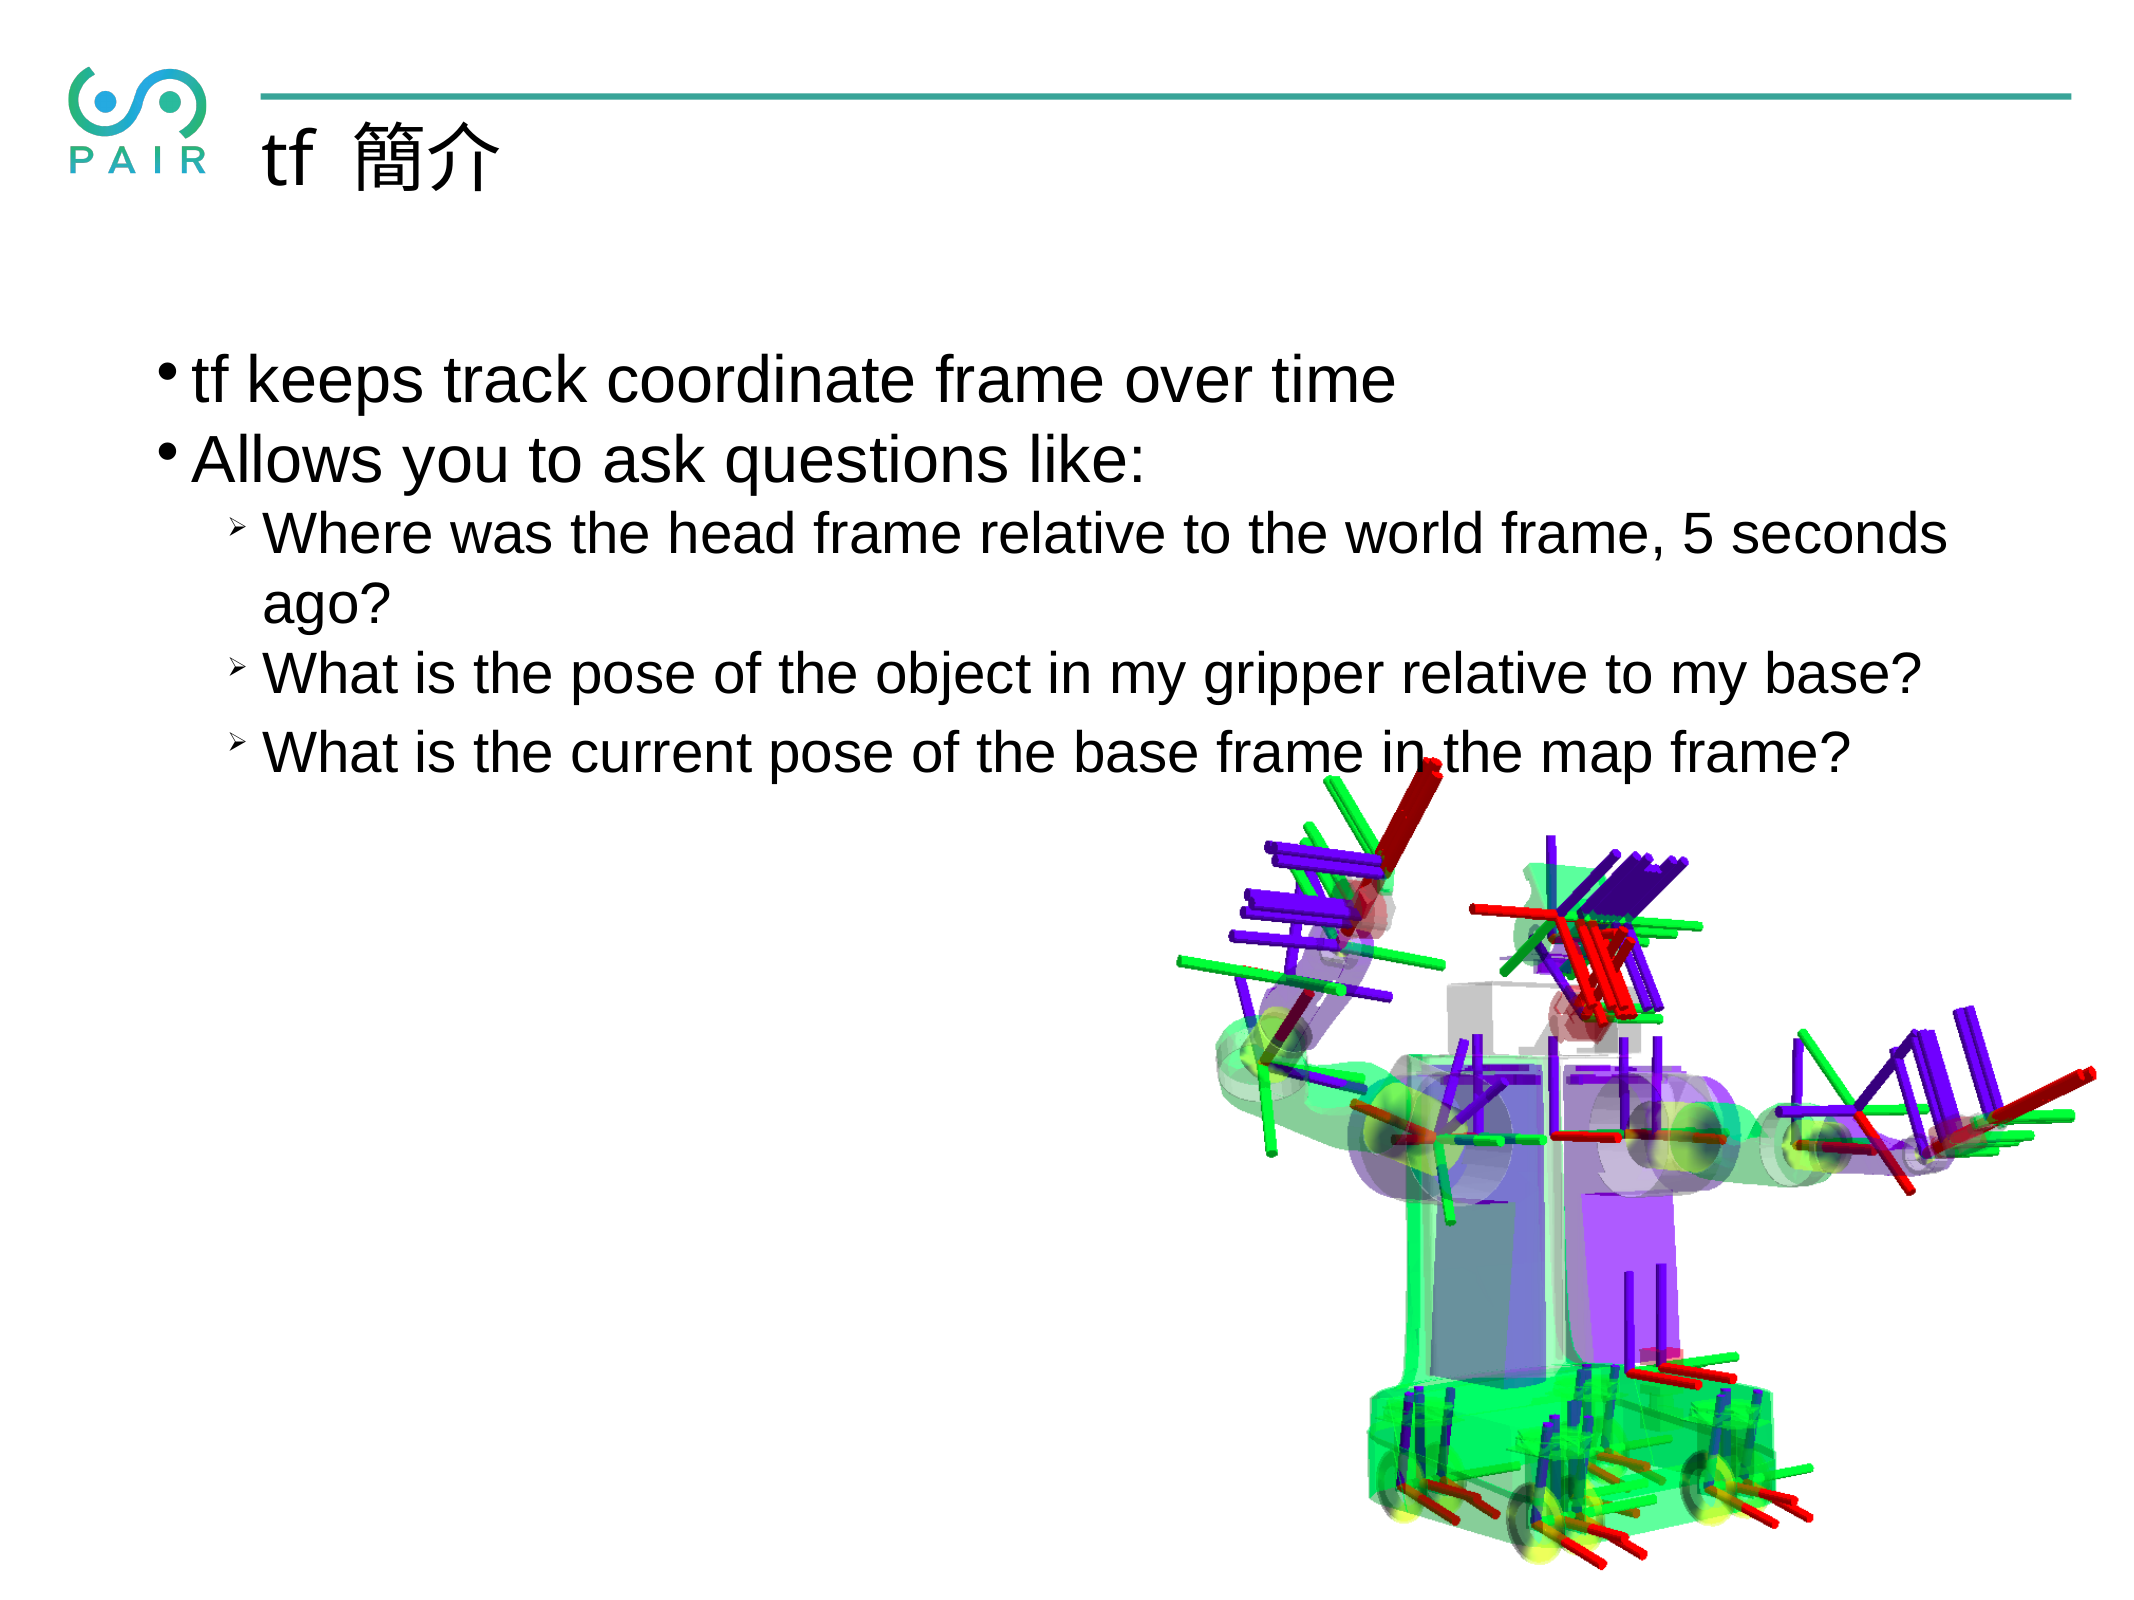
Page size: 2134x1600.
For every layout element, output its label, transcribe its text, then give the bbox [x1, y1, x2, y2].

picture [1169, 755, 2126, 1586]
text_box tf keeps track coordinate frame over time Allows you to ask questions like: Where was the head frame relative to the world frame, 5 seconds ago? What is the pose of the object in my gripper relative to my base? What is the current pose of the base frame in the map frame? [156, 335, 1977, 1367]
text_box tf 簡介 [261, 99, 1334, 211]
picture [65, 59, 209, 181]
